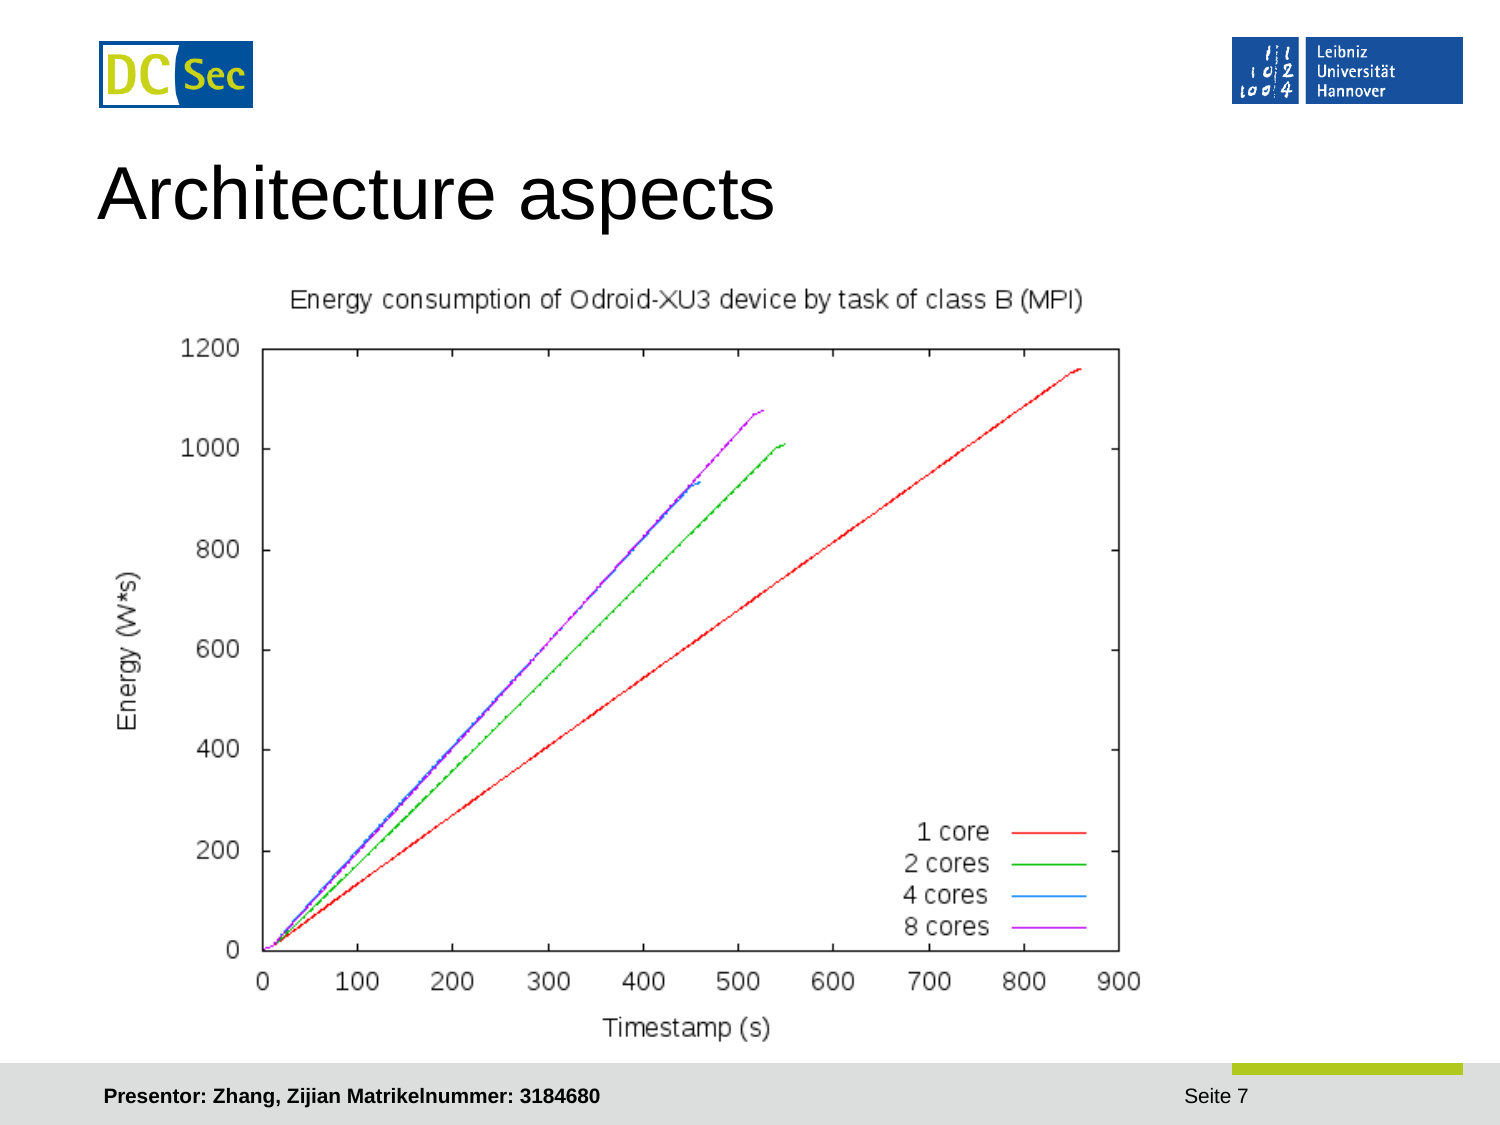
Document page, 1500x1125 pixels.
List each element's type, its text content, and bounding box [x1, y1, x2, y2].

title Architecture aspects [82, 137, 1463, 274]
text_box Presentor: Zhang, Zijian Matrikelnummer: 3184680 [88, 1074, 1181, 1125]
picture [99, 41, 253, 108]
picture [1232, 37, 1463, 104]
picture [106, 254, 1170, 1052]
